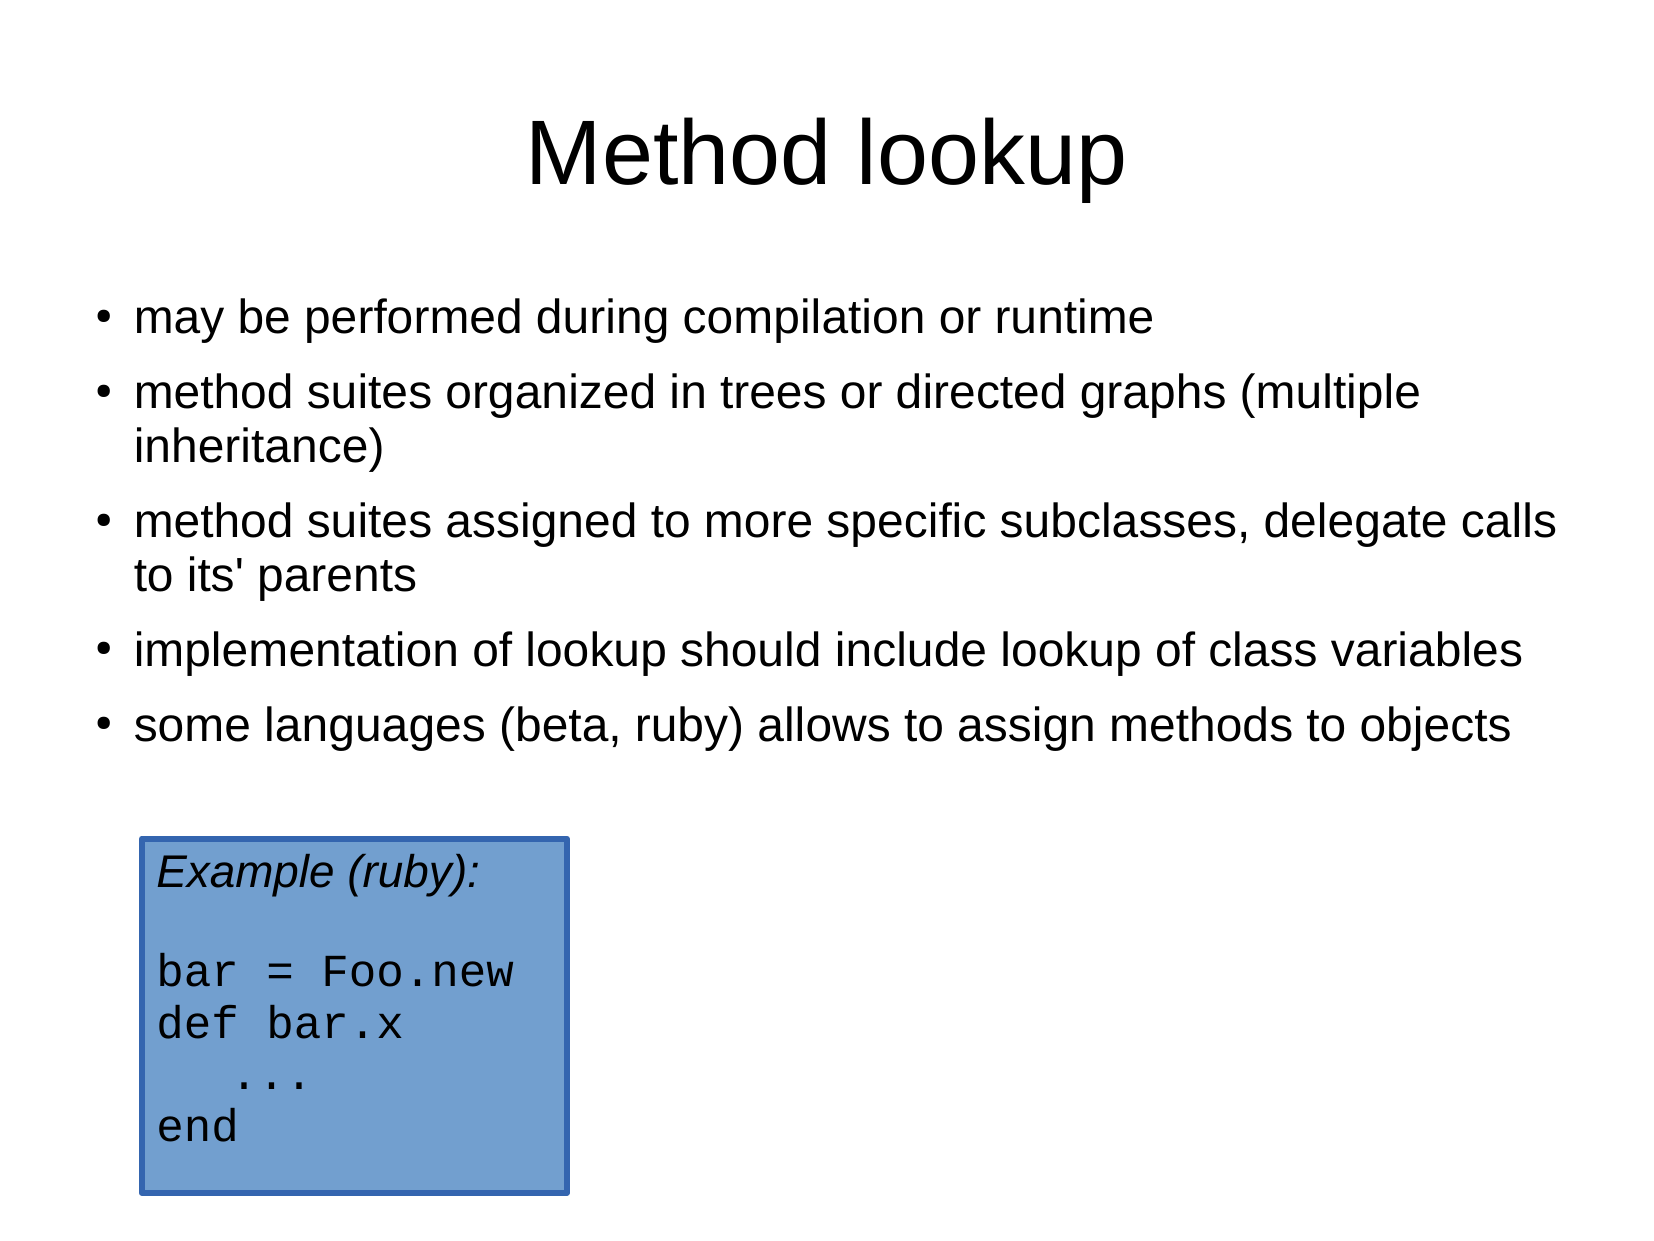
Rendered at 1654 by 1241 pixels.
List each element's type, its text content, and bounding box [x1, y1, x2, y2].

list may be performed during compilation or runtime method suites organized in trees or directed graphs (multiple inheritance) method suites assigned to more specific subclasses, delegate calls to its' parents implementation of lookup should include lookup of class variables some languages (beta, ruby) allows to assign methods to objects [82, 290, 1571, 827]
title Method lookup [82, 49, 1571, 257]
text_box Example (ruby): bar = Foo.new def bar.x ... end [141, 838, 567, 1193]
